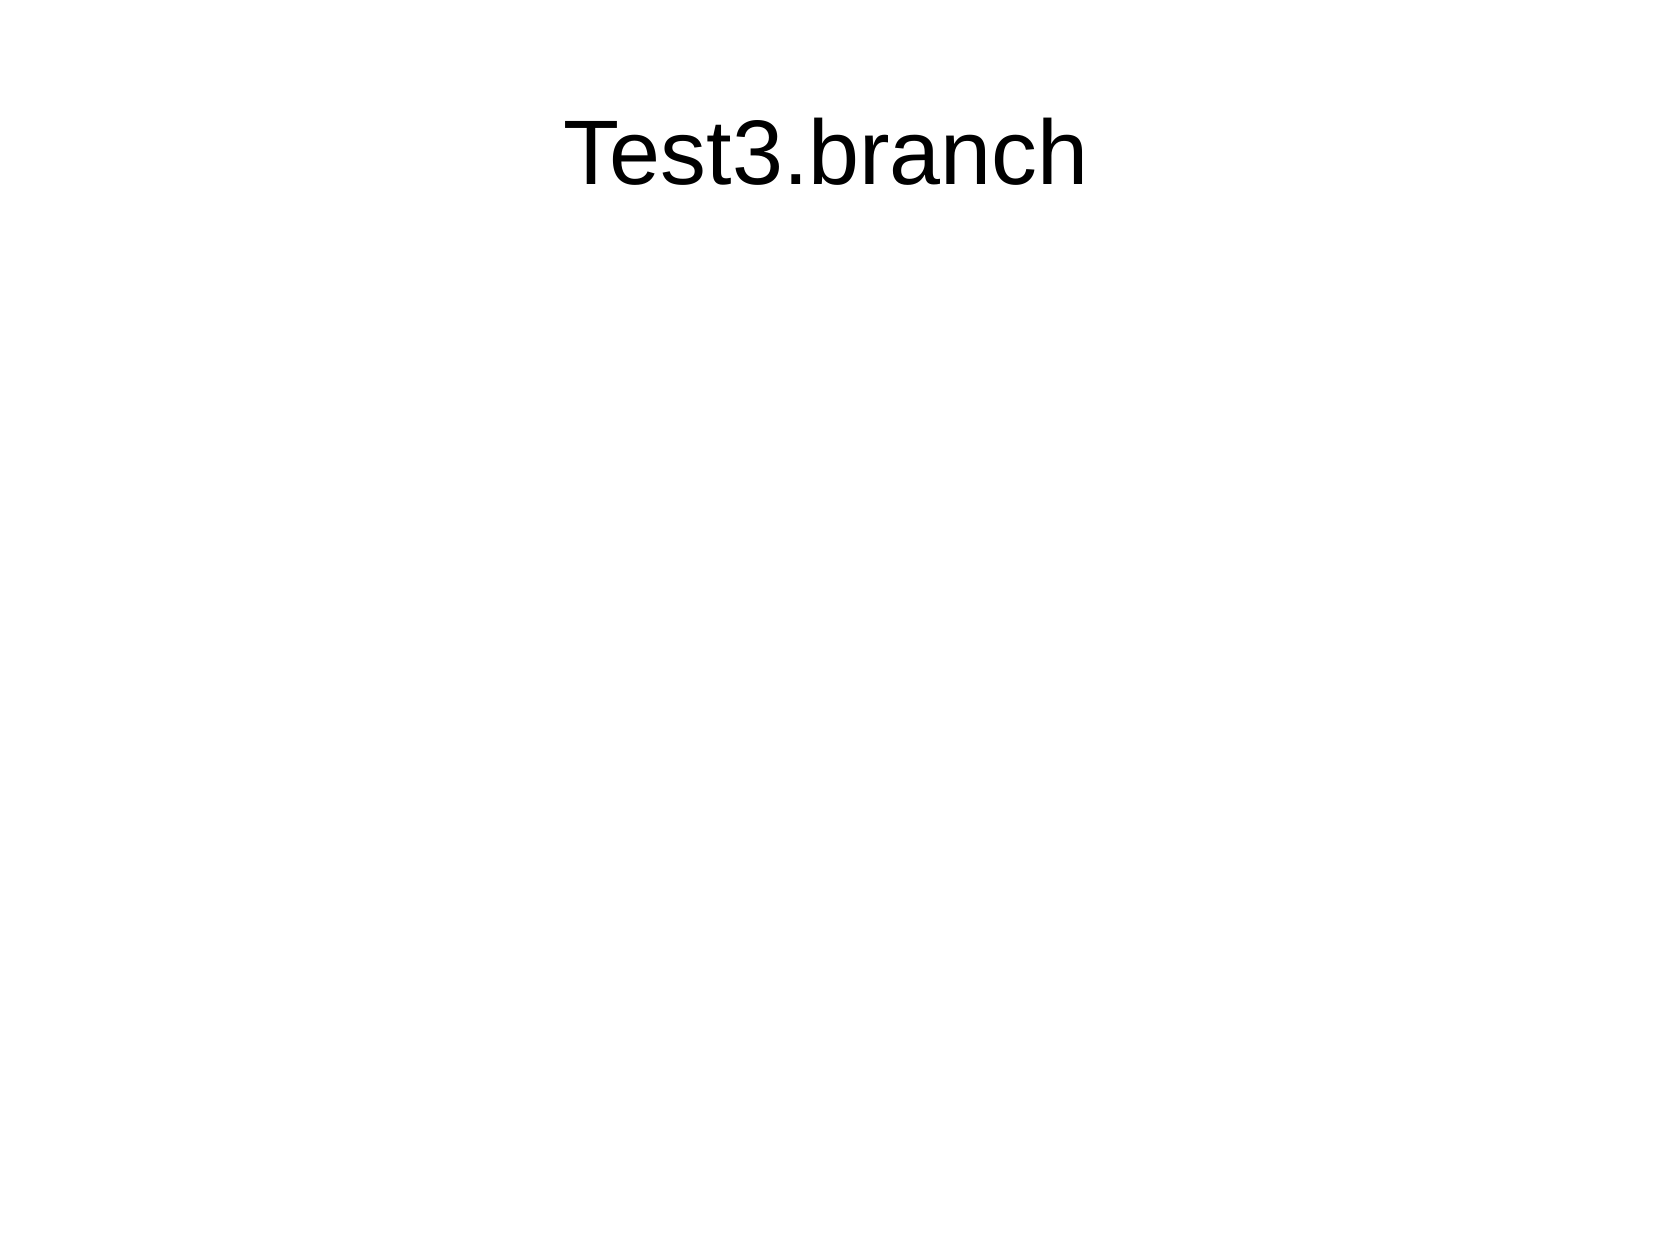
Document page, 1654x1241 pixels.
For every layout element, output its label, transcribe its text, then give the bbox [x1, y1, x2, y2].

title Test3.branch [82, 49, 1571, 257]
